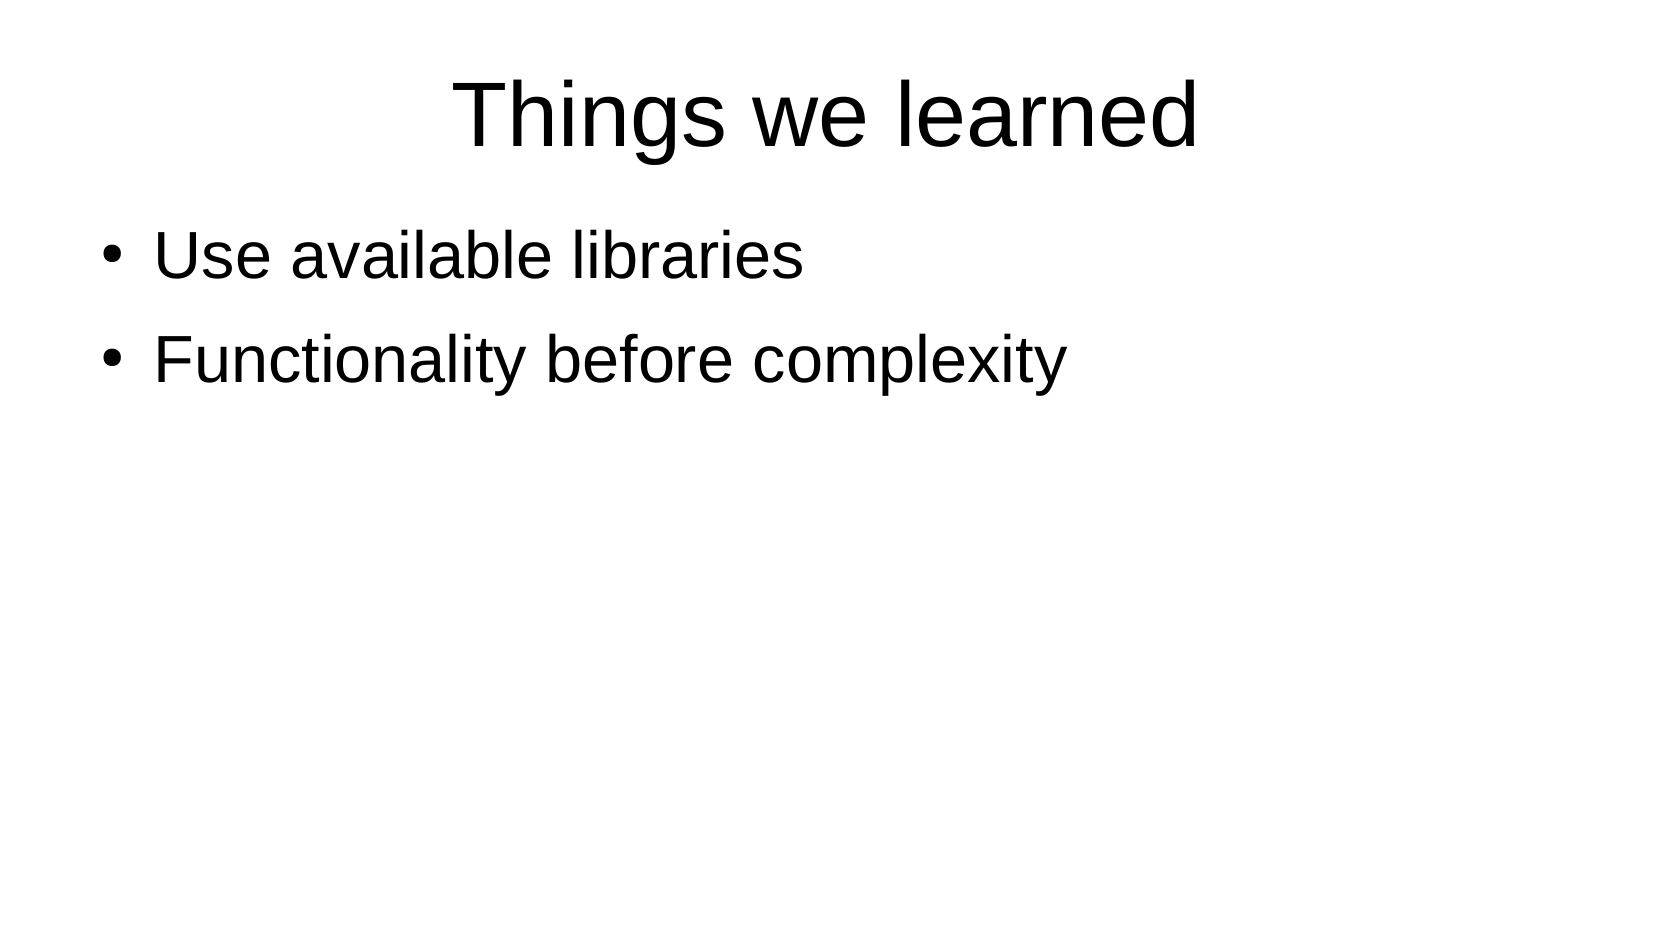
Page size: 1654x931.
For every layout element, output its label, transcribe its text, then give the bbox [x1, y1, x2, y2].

list Use available libraries Functionality before complexity [82, 217, 1571, 758]
title Things we learned [82, 37, 1571, 193]
